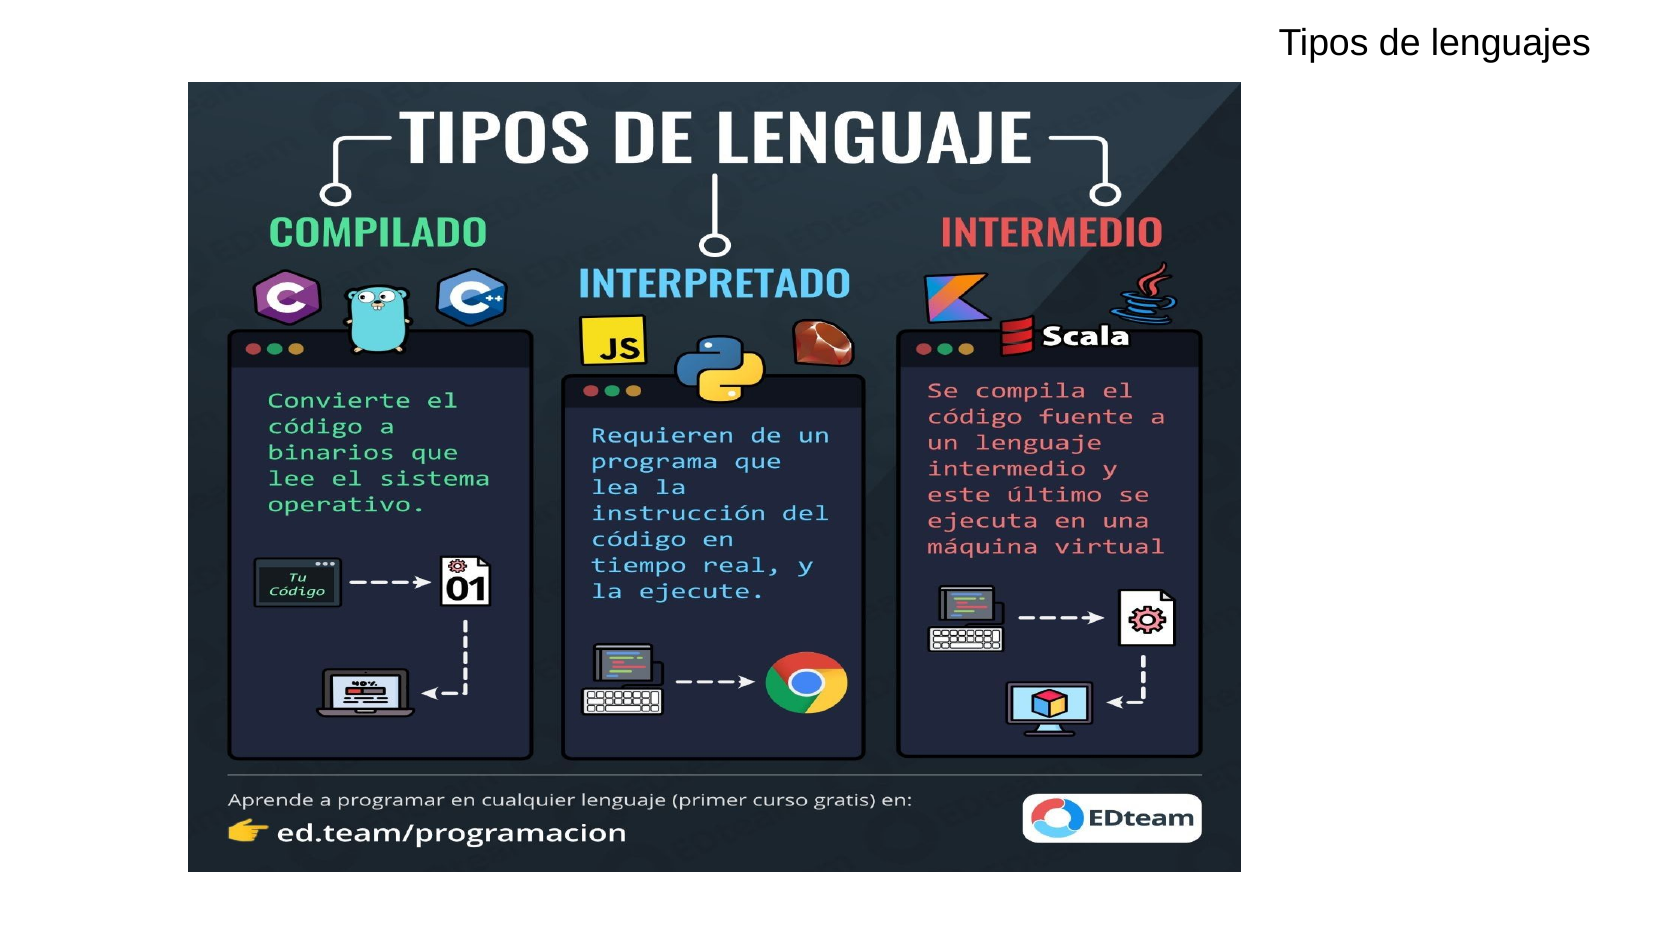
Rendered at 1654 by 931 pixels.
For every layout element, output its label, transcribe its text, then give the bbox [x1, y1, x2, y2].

picture [188, 82, 1241, 872]
text_box Tipos de lenguajes [1263, 14, 1606, 71]
